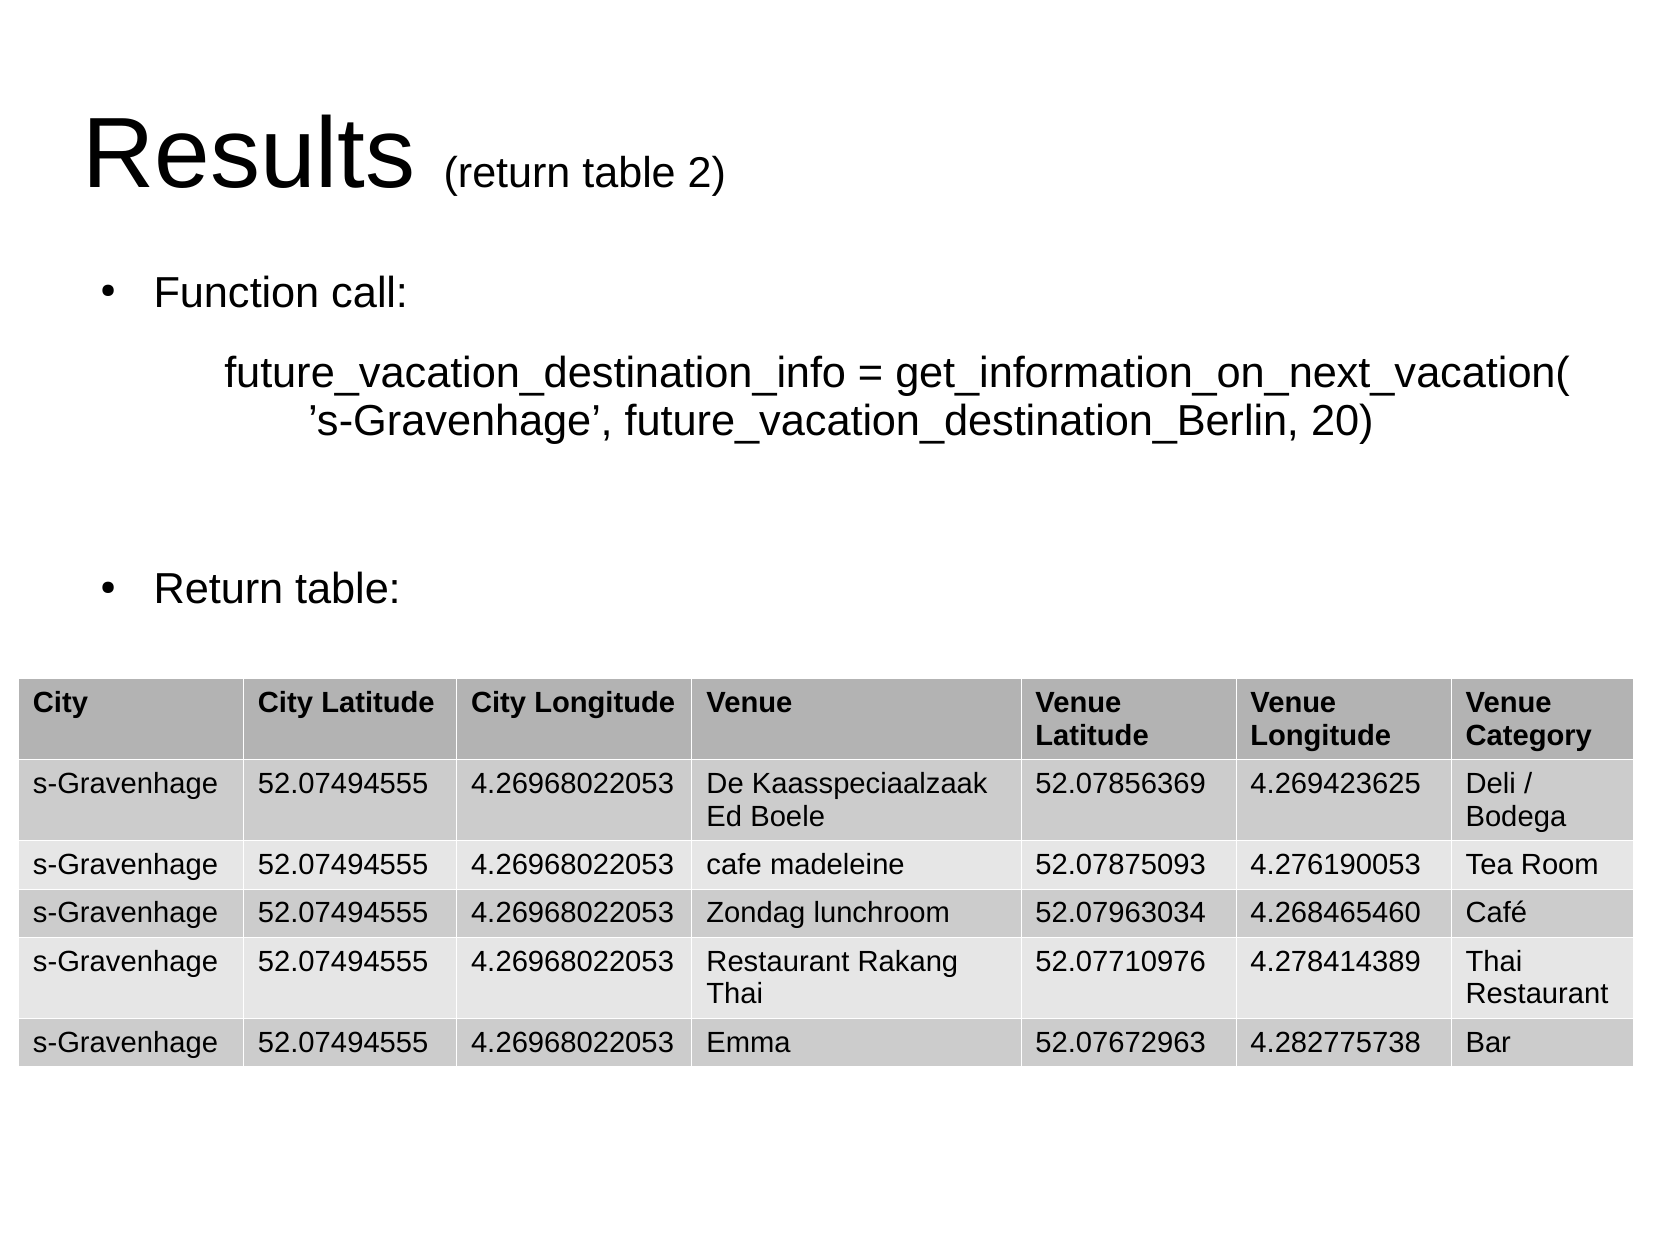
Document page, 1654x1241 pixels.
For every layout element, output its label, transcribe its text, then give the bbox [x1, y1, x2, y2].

table_cell 52.07856369 [1022, 760, 1236, 840]
table_cell s-Gravenhage [19, 760, 243, 840]
table_cell 4.26968022053 [457, 760, 691, 840]
table_cell 52.07494555 [244, 841, 456, 889]
table_cell 52.07710976 [1022, 938, 1236, 1018]
table_cell 52.07494555 [244, 938, 456, 1018]
table_cell 52.07875093 [1022, 841, 1236, 889]
table_cell Café [1452, 890, 1633, 937]
table_cell s-Gravenhage [19, 890, 243, 937]
table_cell 4.276190053 [1237, 841, 1451, 889]
table_cell 52.07963034 [1022, 890, 1236, 937]
table_cell 52.07494555 [244, 1019, 456, 1066]
table_cell 52.07494555 [244, 890, 456, 937]
table_cell cafe madeleine [692, 841, 1021, 889]
table_cell Zondag lunchroom [692, 890, 1021, 937]
table_cell 4.278414389 [1237, 938, 1451, 1018]
table_cell 4.26968022053 [457, 841, 691, 889]
table_cell Thai Restaurant [1452, 938, 1633, 1018]
table_header Venue Category [1452, 679, 1633, 759]
table_cell Bar [1452, 1019, 1633, 1066]
table_cell Restaurant Rakang Thai [692, 938, 1021, 1018]
table_cell 4.269423625 [1237, 760, 1451, 840]
list Function call: future_vacation_destination_info = get_information_on_next_vacation( ’s-Gravenhage’, future_vacation_destination_Berlin, 20) Return table: [82, 267, 1621, 616]
table_cell 4.282775738 [1237, 1019, 1451, 1066]
table_cell 52.07494555 [244, 760, 456, 840]
table_header City Latitude [244, 679, 456, 759]
table_header City Longitude [457, 679, 691, 759]
table_cell 4.26968022053 [457, 1019, 691, 1066]
table_cell 4.268465460 [1237, 890, 1451, 937]
table_header Venue Latitude [1022, 679, 1236, 759]
title Results (return table 2) [82, 49, 1571, 257]
table_header City [19, 679, 243, 759]
table_header Venue Longitude [1237, 679, 1451, 759]
table_cell Emma [692, 1019, 1021, 1066]
table_cell Tea Room [1452, 841, 1633, 889]
table_cell 4.26968022053 [457, 938, 691, 1018]
table_cell Deli / Bodega [1452, 760, 1633, 840]
table_cell s-Gravenhage [19, 1019, 243, 1066]
table_cell De Kaasspeciaalzaak Ed Boele [692, 760, 1021, 840]
table_cell s-Gravenhage [19, 938, 243, 1018]
table_cell s-Gravenhage [19, 841, 243, 889]
table_header Venue [692, 679, 1021, 759]
table_cell 4.26968022053 [457, 890, 691, 937]
table_cell 52.07672963 [1022, 1019, 1236, 1066]
